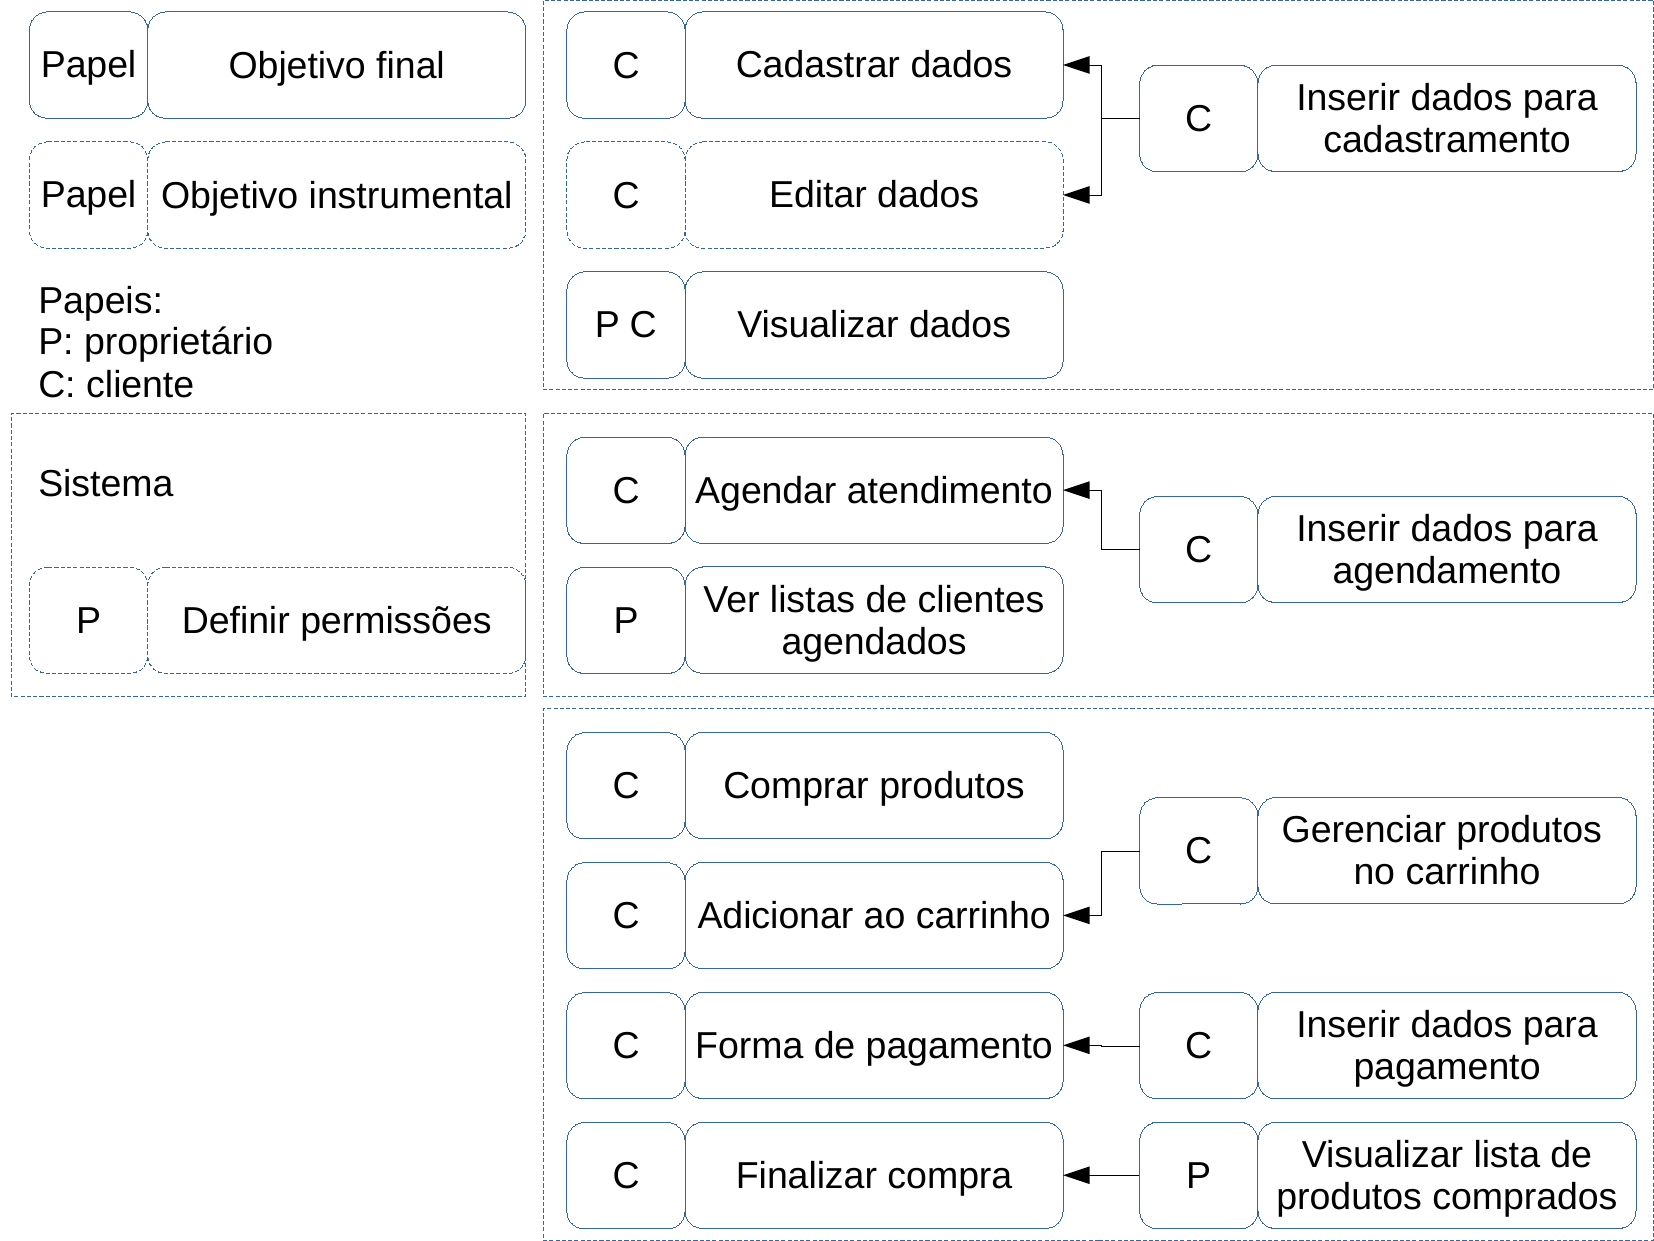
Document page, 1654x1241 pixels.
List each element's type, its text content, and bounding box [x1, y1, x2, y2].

text_box Sistema [23, 454, 319, 512]
text_box C [566, 141, 686, 249]
text_box Papeis: P: proprietário C: cliente [23, 271, 319, 413]
text_box Cadastrar dados [685, 11, 1064, 119]
text_box C [566, 992, 686, 1099]
text_box C [566, 11, 686, 119]
text_box Ver listas de clientes agendados [685, 566, 1064, 674]
text_box Inserir dados para agendamento [1258, 496, 1637, 603]
text_box P C [566, 271, 686, 379]
text_box Visualizar lista de produtos comprados [1258, 1122, 1637, 1229]
text_box Forma de pagamento [685, 992, 1064, 1099]
text_box Editar dados [685, 141, 1064, 249]
text_box P [29, 567, 148, 674]
text_box Visualizar dados [685, 271, 1064, 379]
text_box C [1139, 992, 1258, 1099]
text_box Objetivo instrumental [148, 141, 526, 249]
text_box Papel [29, 11, 148, 119]
text_box Inserir dados para pagamento [1258, 992, 1637, 1099]
text_box Finalizar compra [685, 1122, 1064, 1229]
text_box C [1139, 65, 1258, 172]
text_box Gerenciar produtos no carrinho [1258, 797, 1637, 904]
text_box C [1139, 496, 1258, 603]
text_box C [1139, 797, 1258, 905]
text_box P [1139, 1122, 1258, 1229]
text_box Agendar atendimento [685, 437, 1064, 544]
text_box Papel [29, 141, 148, 249]
text_box C [566, 437, 686, 544]
text_box C [566, 862, 686, 969]
text_box P [566, 567, 686, 674]
text_box Comprar produtos [685, 732, 1064, 839]
text_box C [566, 1122, 686, 1229]
text_box C [566, 732, 686, 839]
text_box Adicionar ao carrinho [685, 862, 1064, 969]
text_box Definir permissões [148, 567, 526, 674]
text_box Objetivo final [148, 11, 526, 119]
text_box Inserir dados para cadastramento [1258, 65, 1637, 172]
